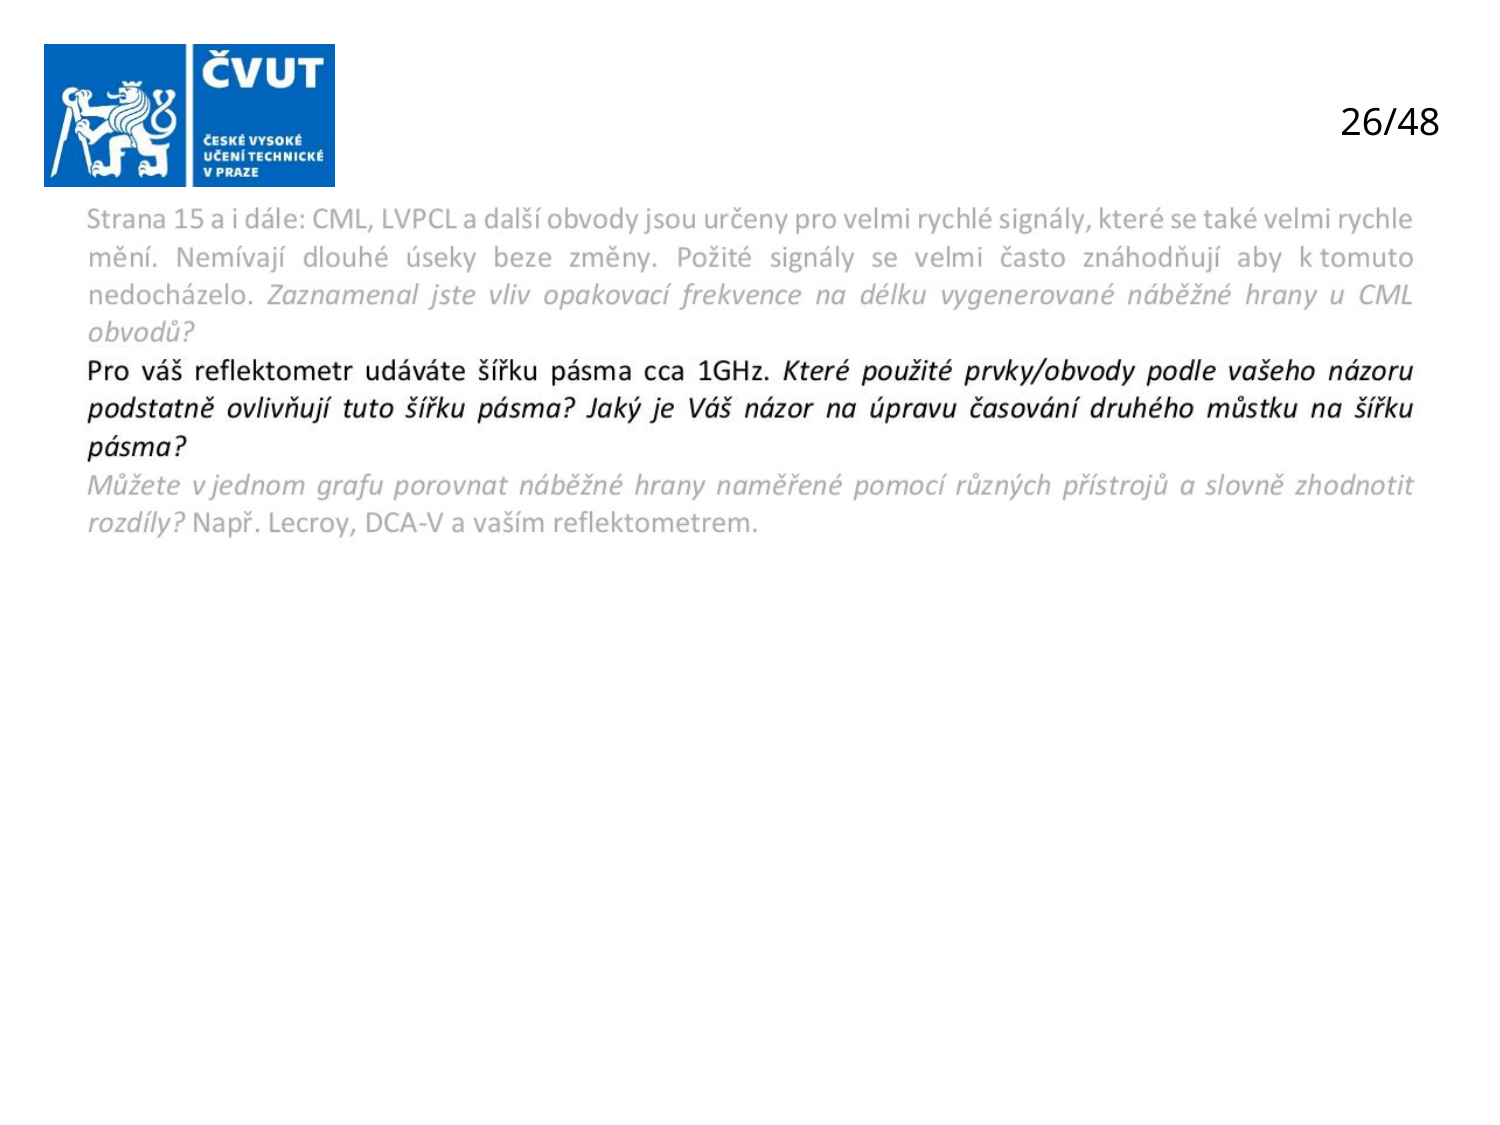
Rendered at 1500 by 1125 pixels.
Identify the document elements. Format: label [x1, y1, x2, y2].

picture [75, 345, 1426, 464]
text_box [15, 464, 1486, 545]
text_box [15, 198, 1486, 345]
picture [44, 44, 335, 187]
